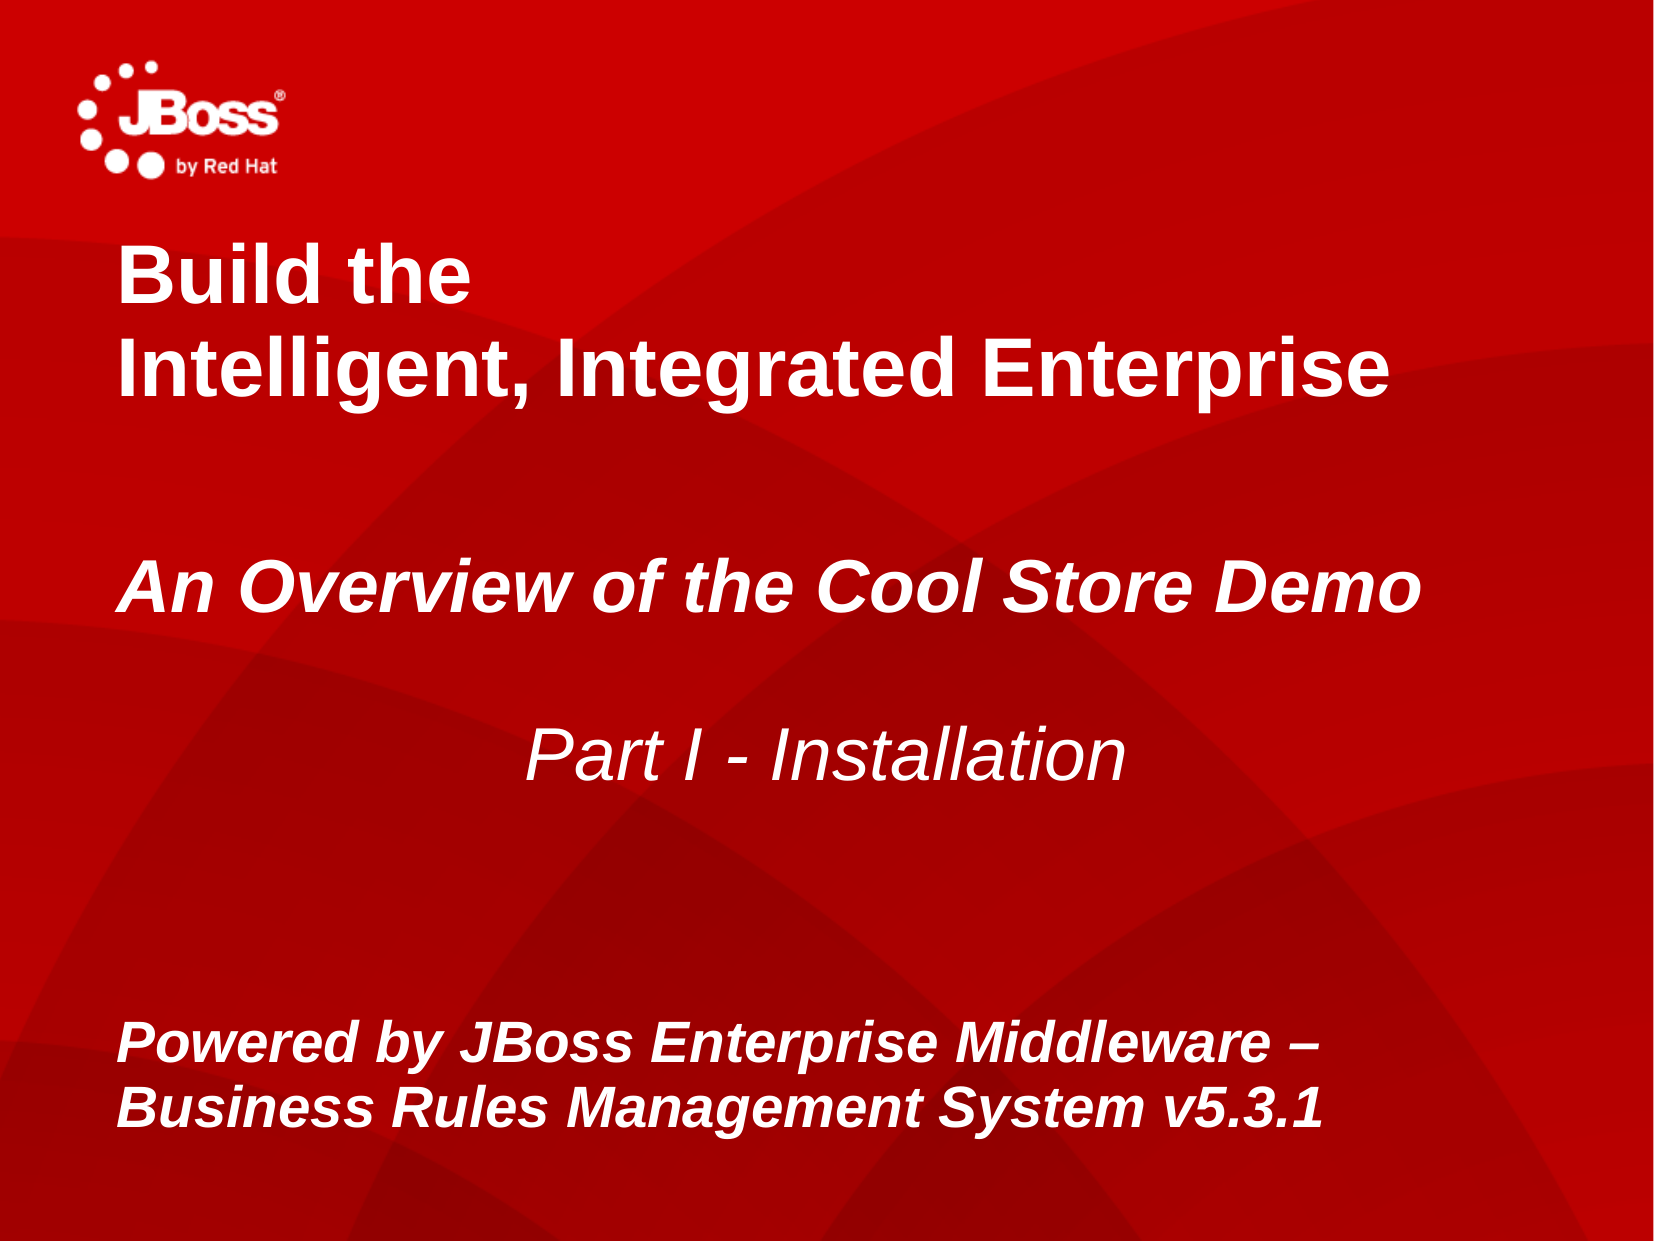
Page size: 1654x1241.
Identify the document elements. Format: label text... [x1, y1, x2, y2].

text_box Build the Intelligent, Integrated Enterprise An Overview of the Cool Store Demo Part I - Installation Powered by JBoss Enterprise Middleware – Business Rules Management System v5.3.1 [101, 220, 1552, 1020]
picture [0, 0, 1654, 1241]
